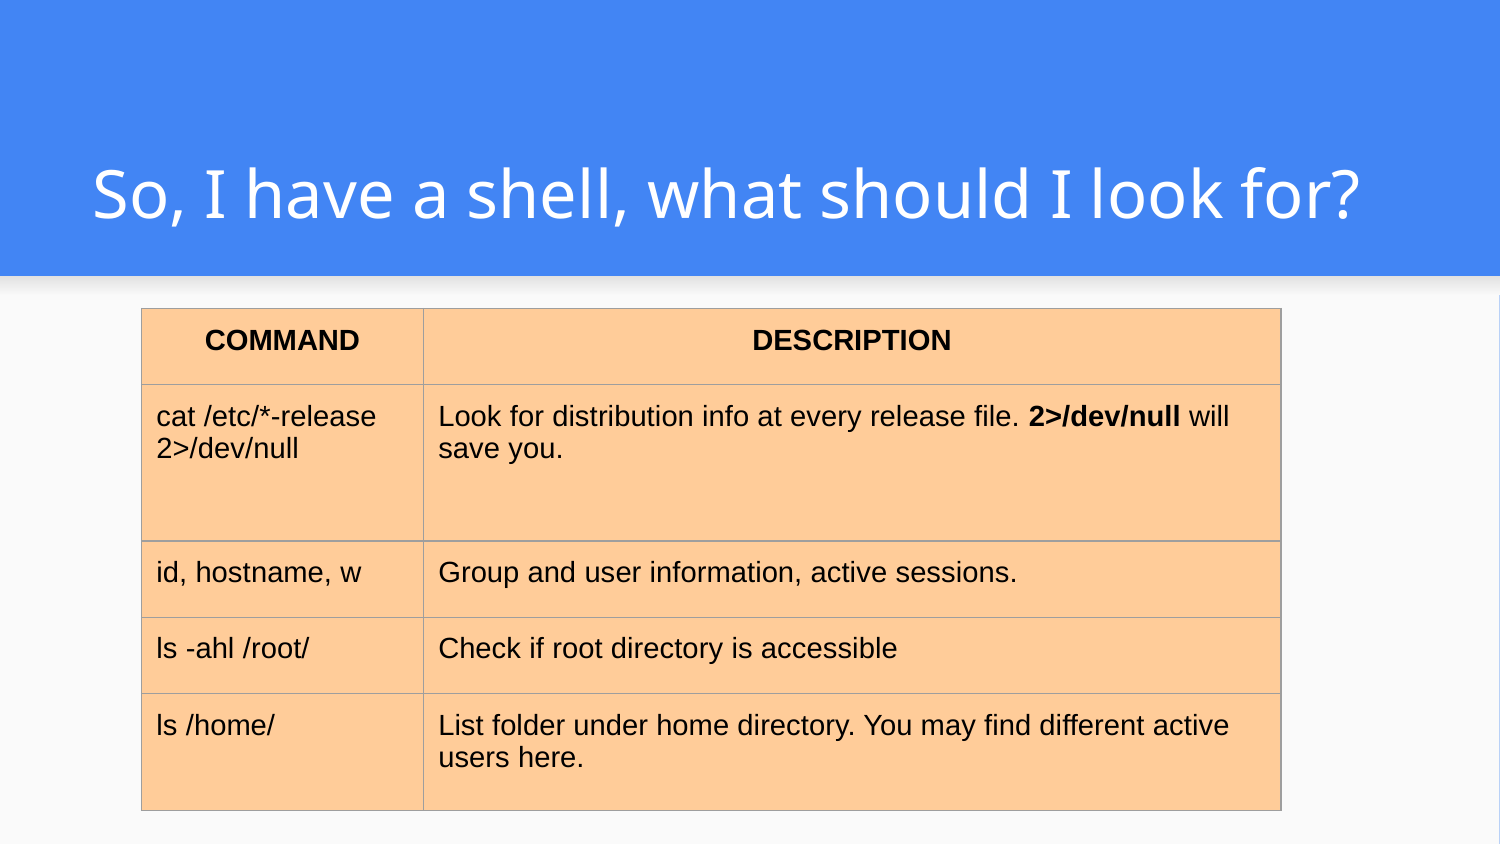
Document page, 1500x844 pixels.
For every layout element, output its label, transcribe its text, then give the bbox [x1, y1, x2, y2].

table_header COMMAND [142, 309, 423, 384]
table_cell Group and user information, active sessions. [424, 542, 1280, 617]
table_cell List folder under home directory. You may find different active users here. [424, 694, 1280, 810]
table_header DESCRIPTION [424, 309, 1280, 384]
table_cell cat /etc/*-release 2>/dev/null [142, 385, 423, 540]
table_cell Look for distribution info at every release file. 2>/dev/null will save you. [424, 385, 1280, 540]
table_cell ls -ahl /root/ [142, 618, 423, 693]
title So, I have a shell, what should I look for? [77, 121, 1427, 248]
table_cell Check if root directory is accessible [424, 618, 1280, 693]
table_cell id, hostname, w [142, 542, 423, 617]
table_cell ls /home/ [142, 694, 423, 810]
